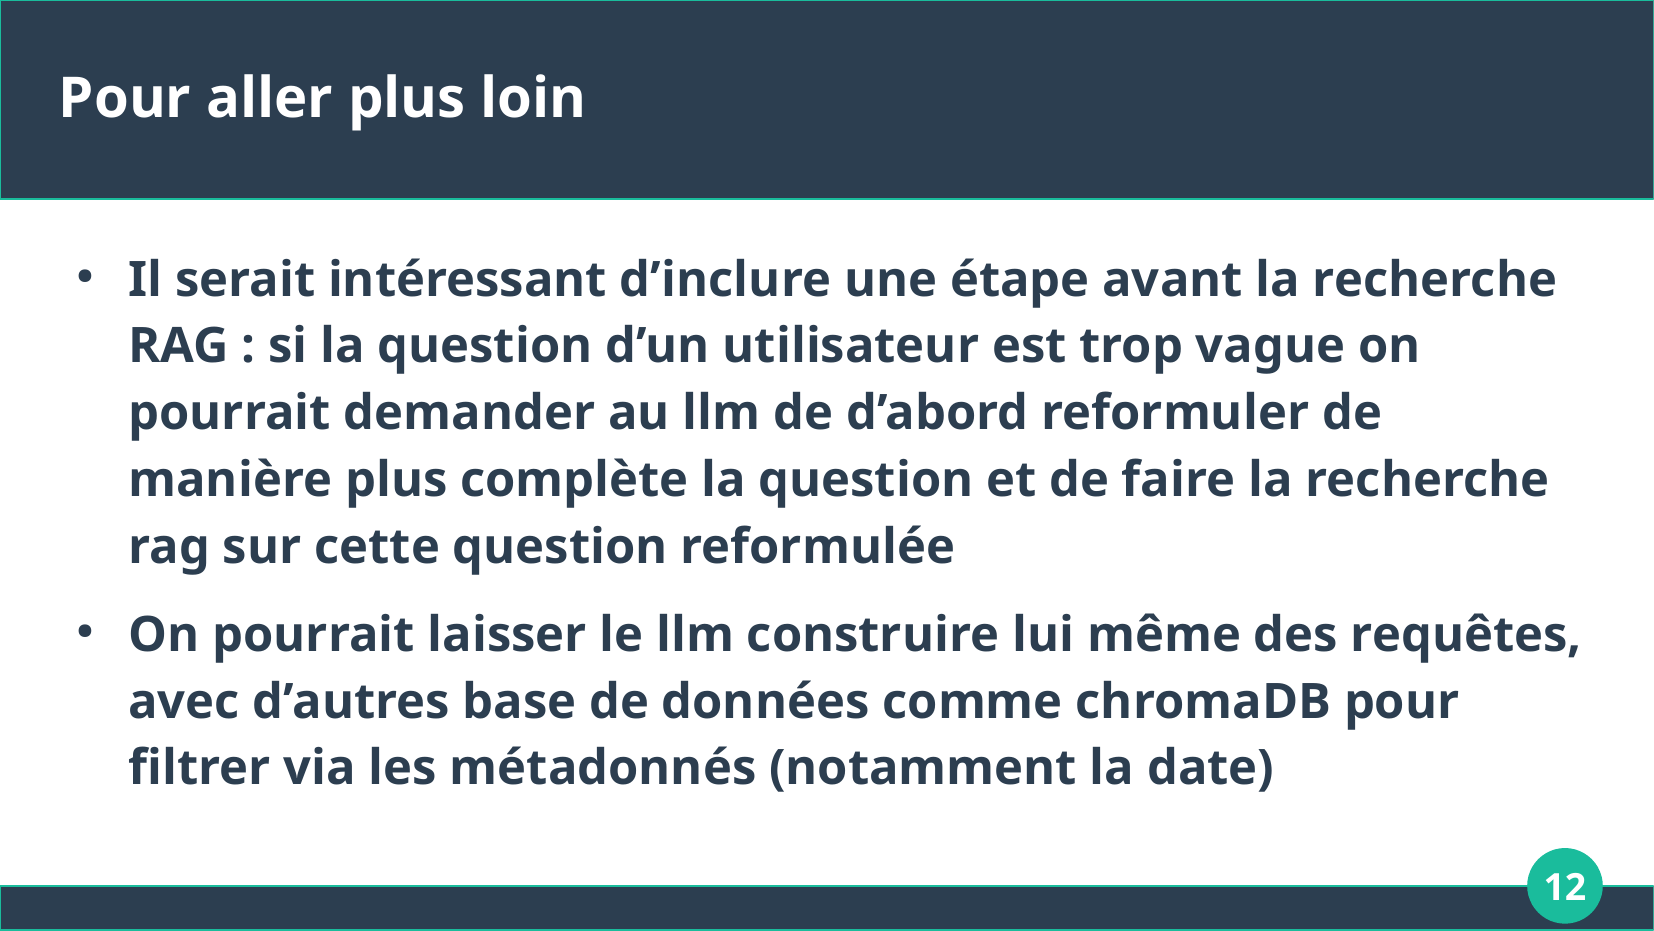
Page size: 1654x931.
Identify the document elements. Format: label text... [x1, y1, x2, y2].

list Il serait intéressant d’inclure une étape avant la recherche RAG : si la question d’un utilisateur est trop vague on pourrait demander au llm de d’abord reformuler de manière plus complète la question et de faire la recherche rag sur cette question reformulée On pourrait laisser le llm construire lui même des requêtes, avec d’autres base de données comme chromaDB pour filtrer via les métadonnés (notamment la date) [59, 243, 1595, 864]
title Pour aller plus loin [59, 37, 1595, 155]
